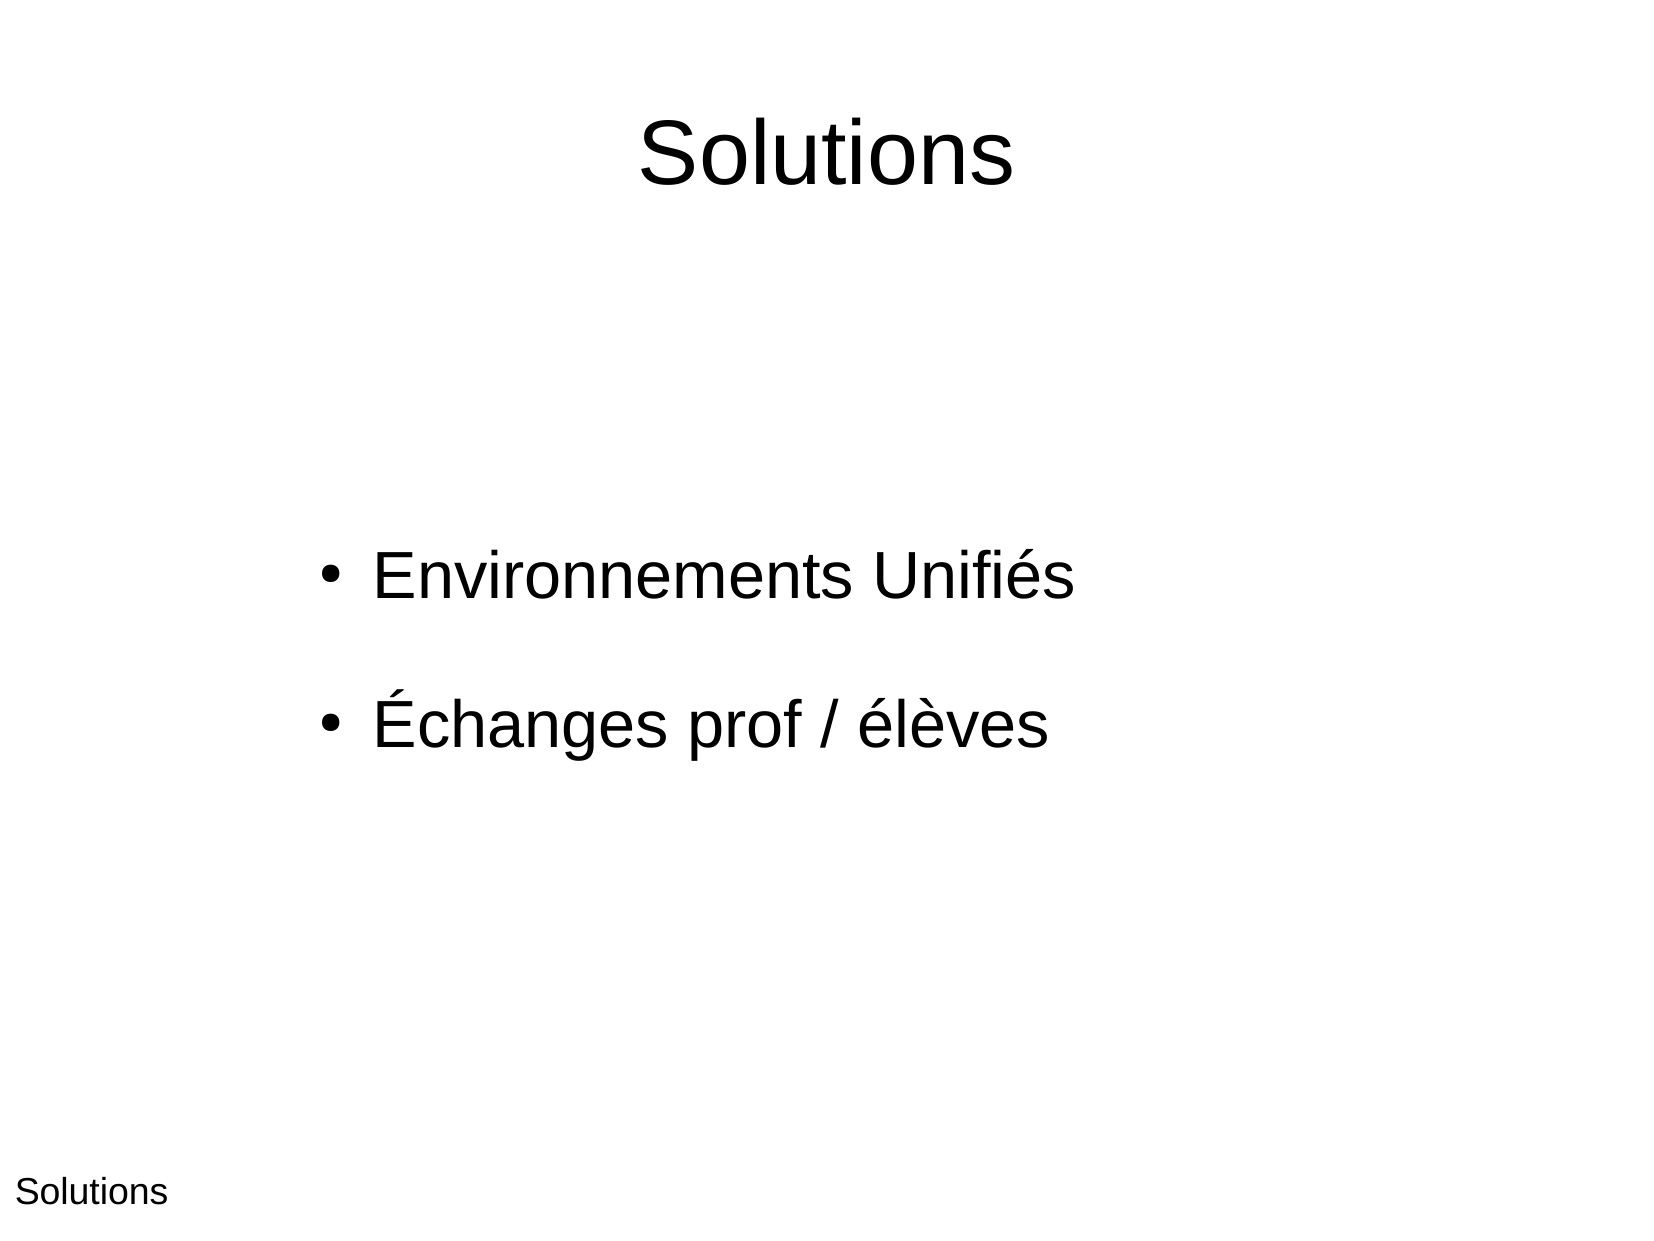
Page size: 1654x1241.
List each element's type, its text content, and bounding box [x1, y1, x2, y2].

text_box Solutions [0, 1145, 875, 1238]
title Solutions [82, 49, 1571, 257]
subtitle Environnements Unifiés Échanges prof / élèves [318, 290, 1453, 1010]
